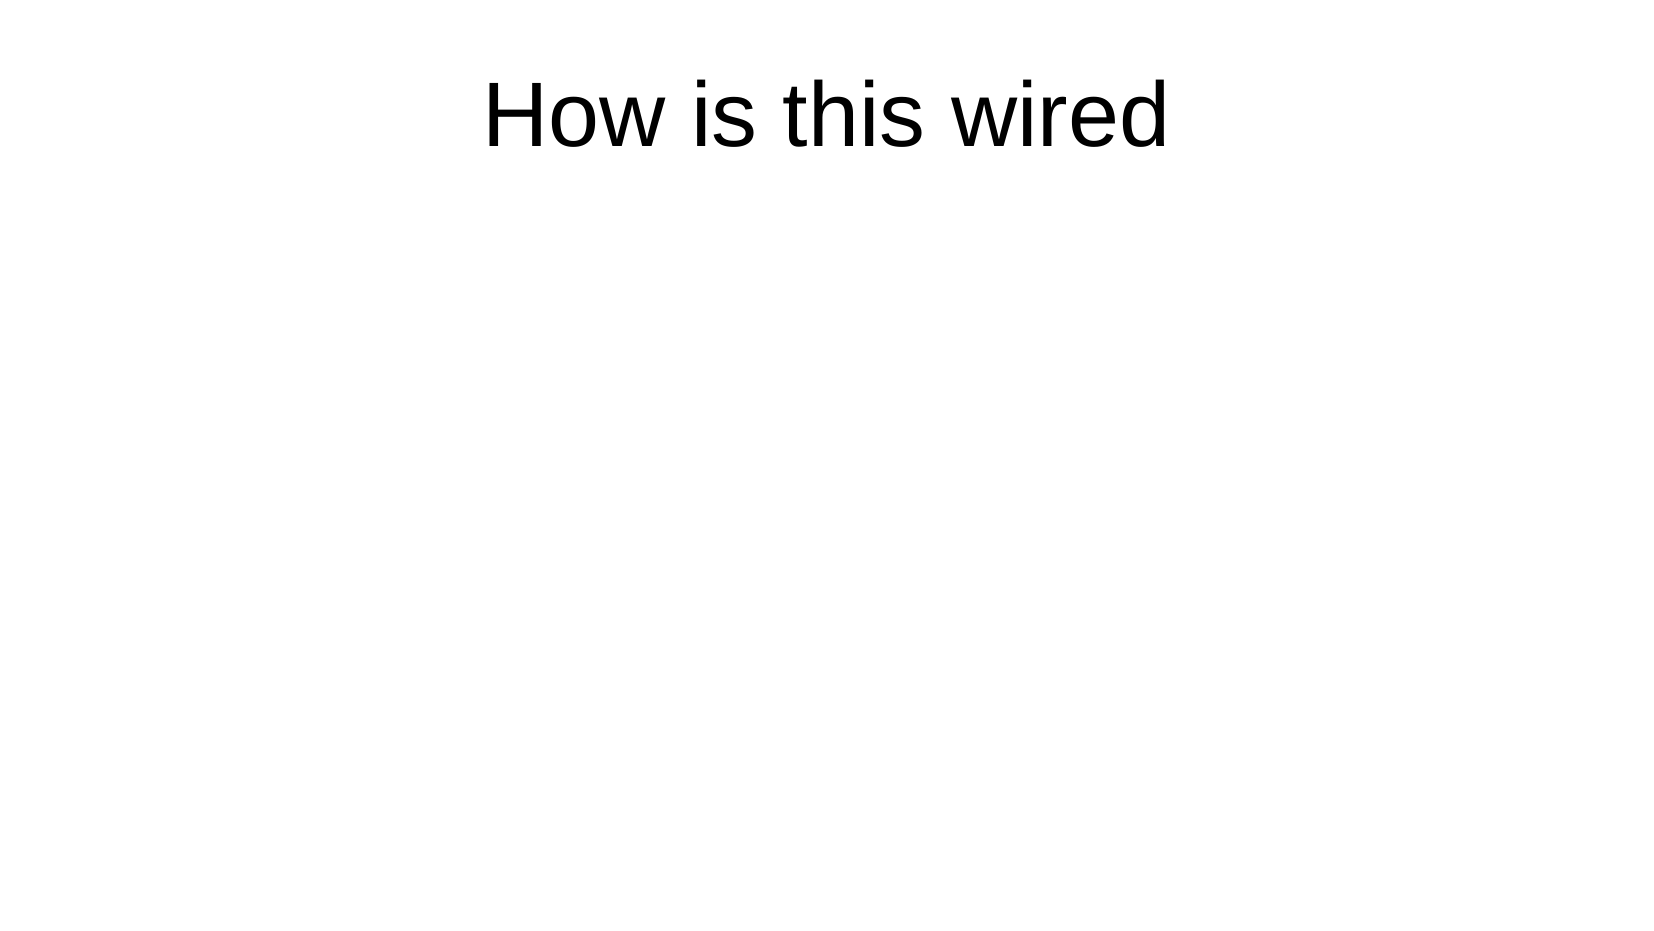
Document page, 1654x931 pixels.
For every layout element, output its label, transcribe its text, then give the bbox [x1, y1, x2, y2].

title How is this wired [82, 37, 1571, 193]
